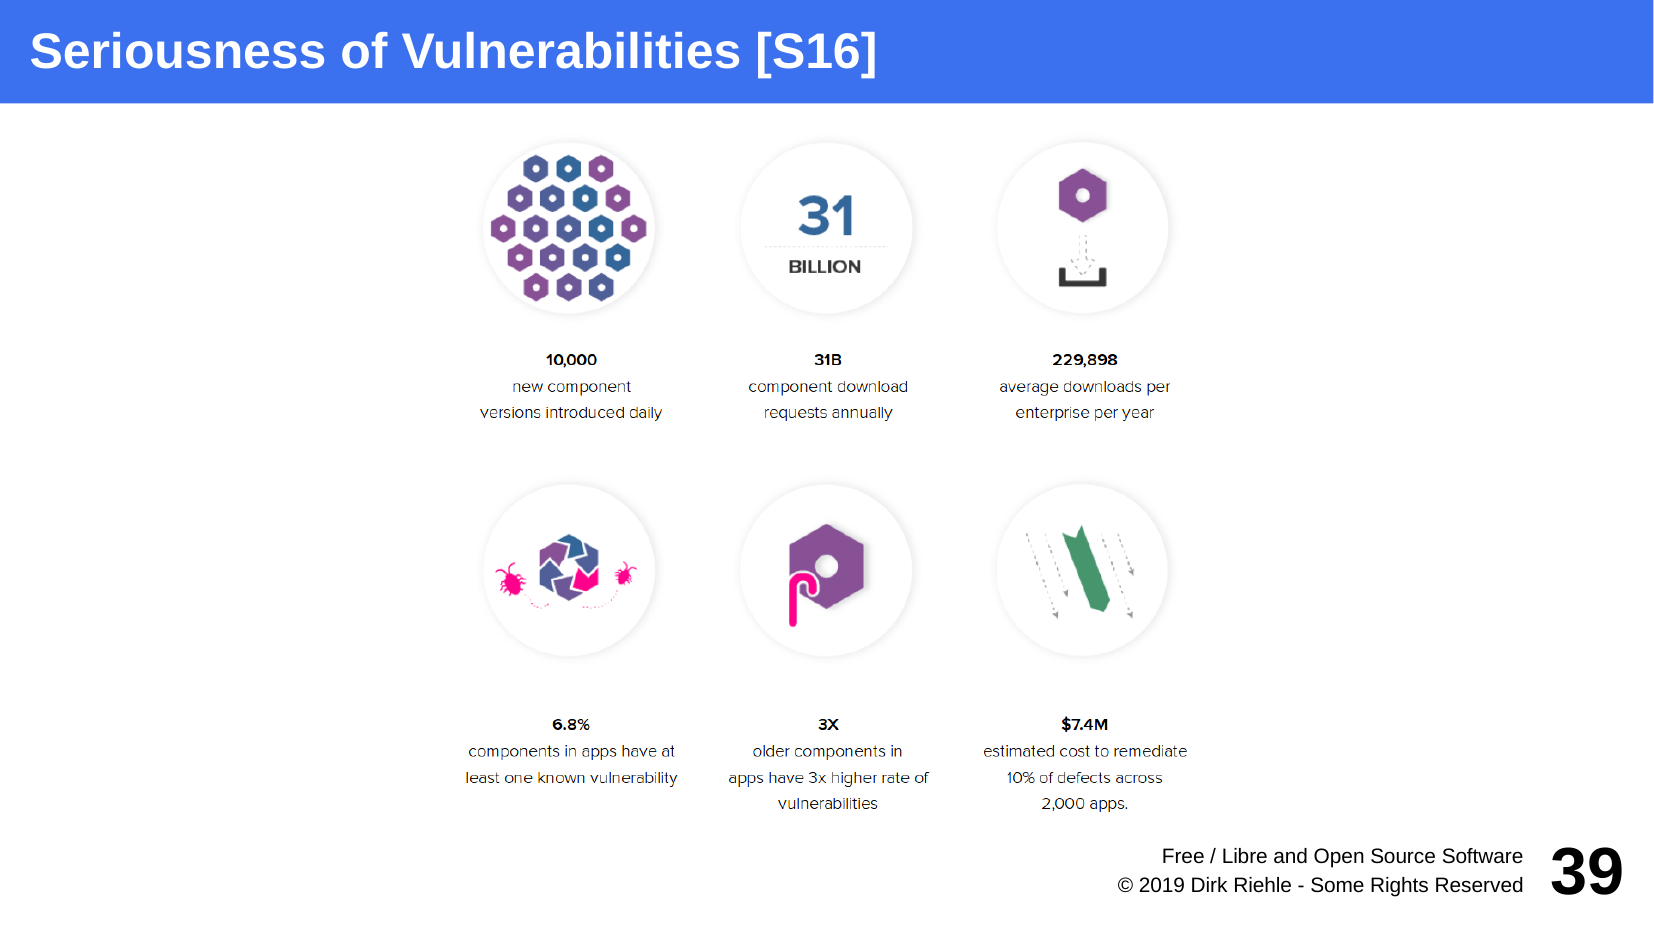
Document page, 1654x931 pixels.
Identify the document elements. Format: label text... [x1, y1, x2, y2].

picture [466, 132, 1187, 813]
title Seriousness of Vulnerabilities [S16] [0, 0, 1654, 104]
